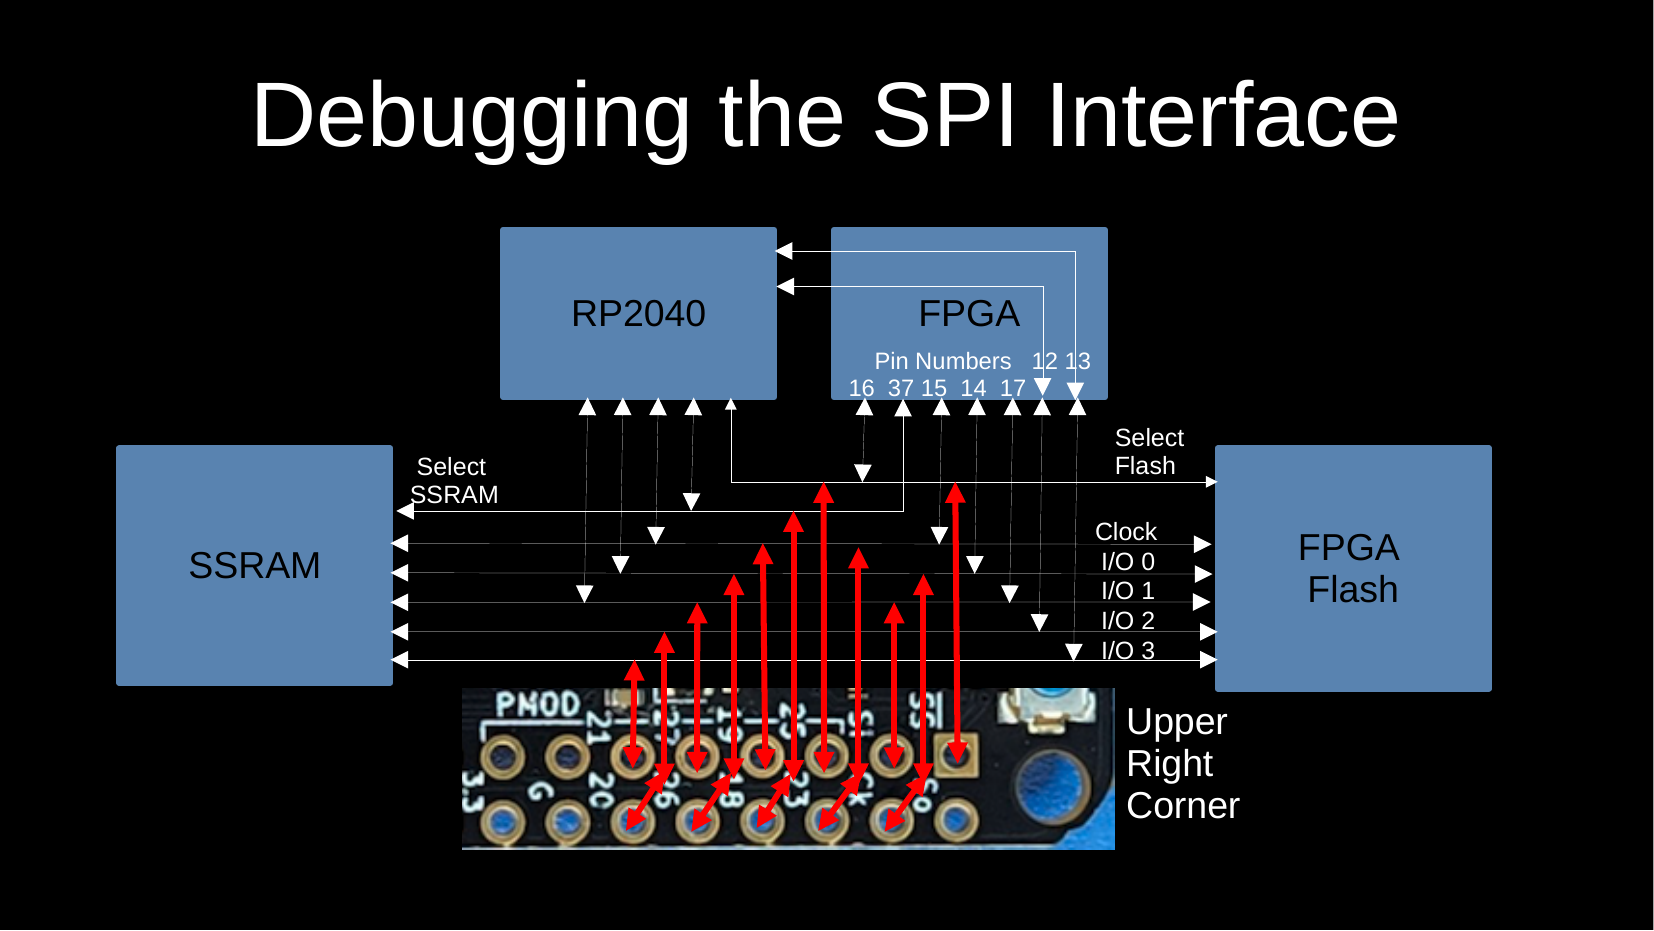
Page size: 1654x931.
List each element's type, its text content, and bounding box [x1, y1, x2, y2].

text_box FPGA [833, 229, 1106, 332]
text_box Upper Right Corner [1111, 692, 1467, 834]
text_box [1044, 332, 1075, 340]
text_box I/O 0 [1086, 540, 1171, 584]
text_box I/O 2 [1086, 599, 1170, 628]
text_box SSRAM [119, 448, 391, 683]
text_box Pin Numbers 12 13 16 37 15 14 17 [833, 340, 1117, 419]
text_box RP2040 [503, 229, 775, 398]
text_box Select SSRAM [394, 445, 616, 517]
text_box FPGA Flash [1217, 448, 1489, 689]
text_box FPGA [833, 287, 1043, 332]
text_box I/O 3 [1086, 628, 1170, 672]
picture [462, 688, 1115, 850]
text_box [832, 332, 1043, 411]
text_box [1076, 332, 1116, 340]
text_box Select Flash [1086, 416, 1206, 487]
text_box FPGA [833, 252, 1075, 332]
title Debugging the SPI Interface [82, 37, 1571, 193]
text_box Clock [1080, 510, 1173, 554]
text_box I/O 1 [1086, 584, 1170, 599]
